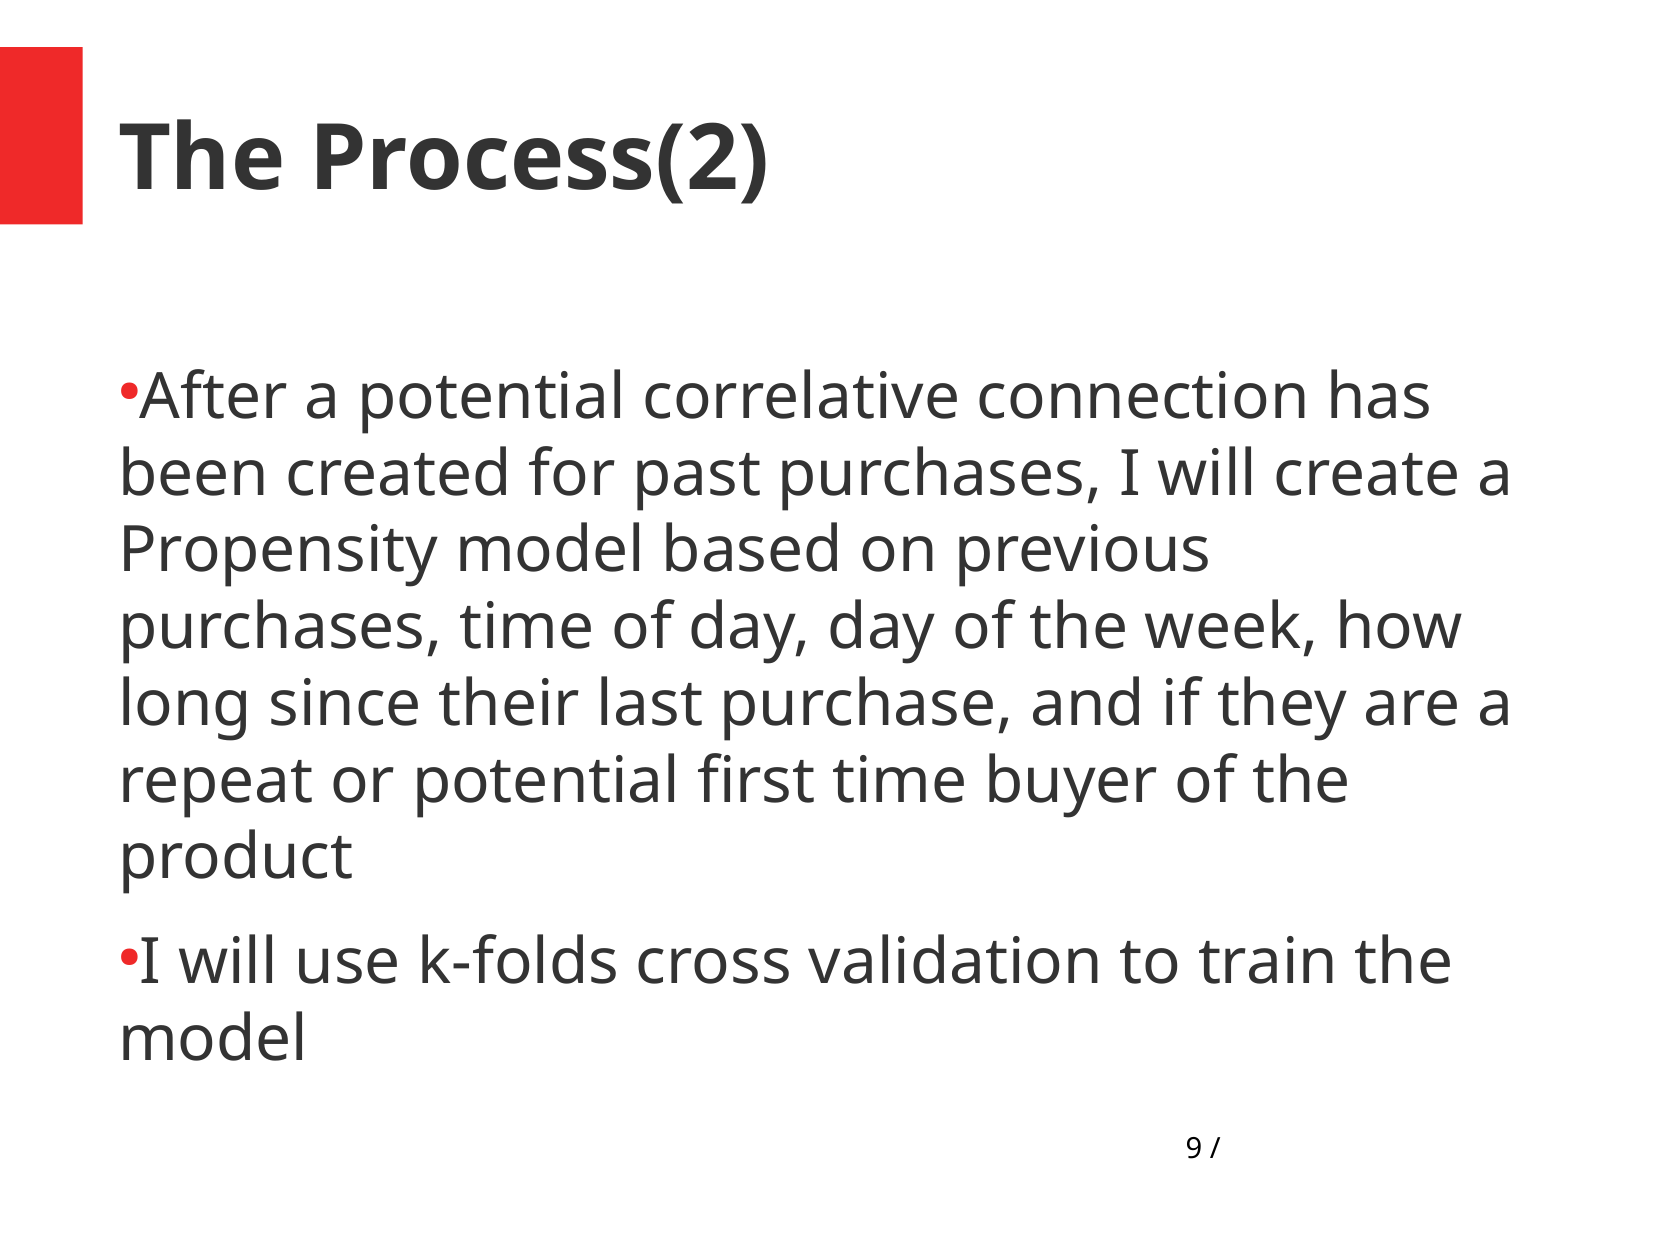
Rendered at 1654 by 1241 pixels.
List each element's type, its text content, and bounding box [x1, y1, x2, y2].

title The Process(2) [118, 49, 1571, 257]
list After a potential correlative connection has been created for past purchases, I will create a Propensity model based on previous purchases, time of day, day of the week, how long since their last purchase, and if they are a repeat or potential first time buyer of the product I will use k-folds cross validation to train the model [118, 354, 1536, 1074]
text_box / [1185, 1129, 1571, 1216]
